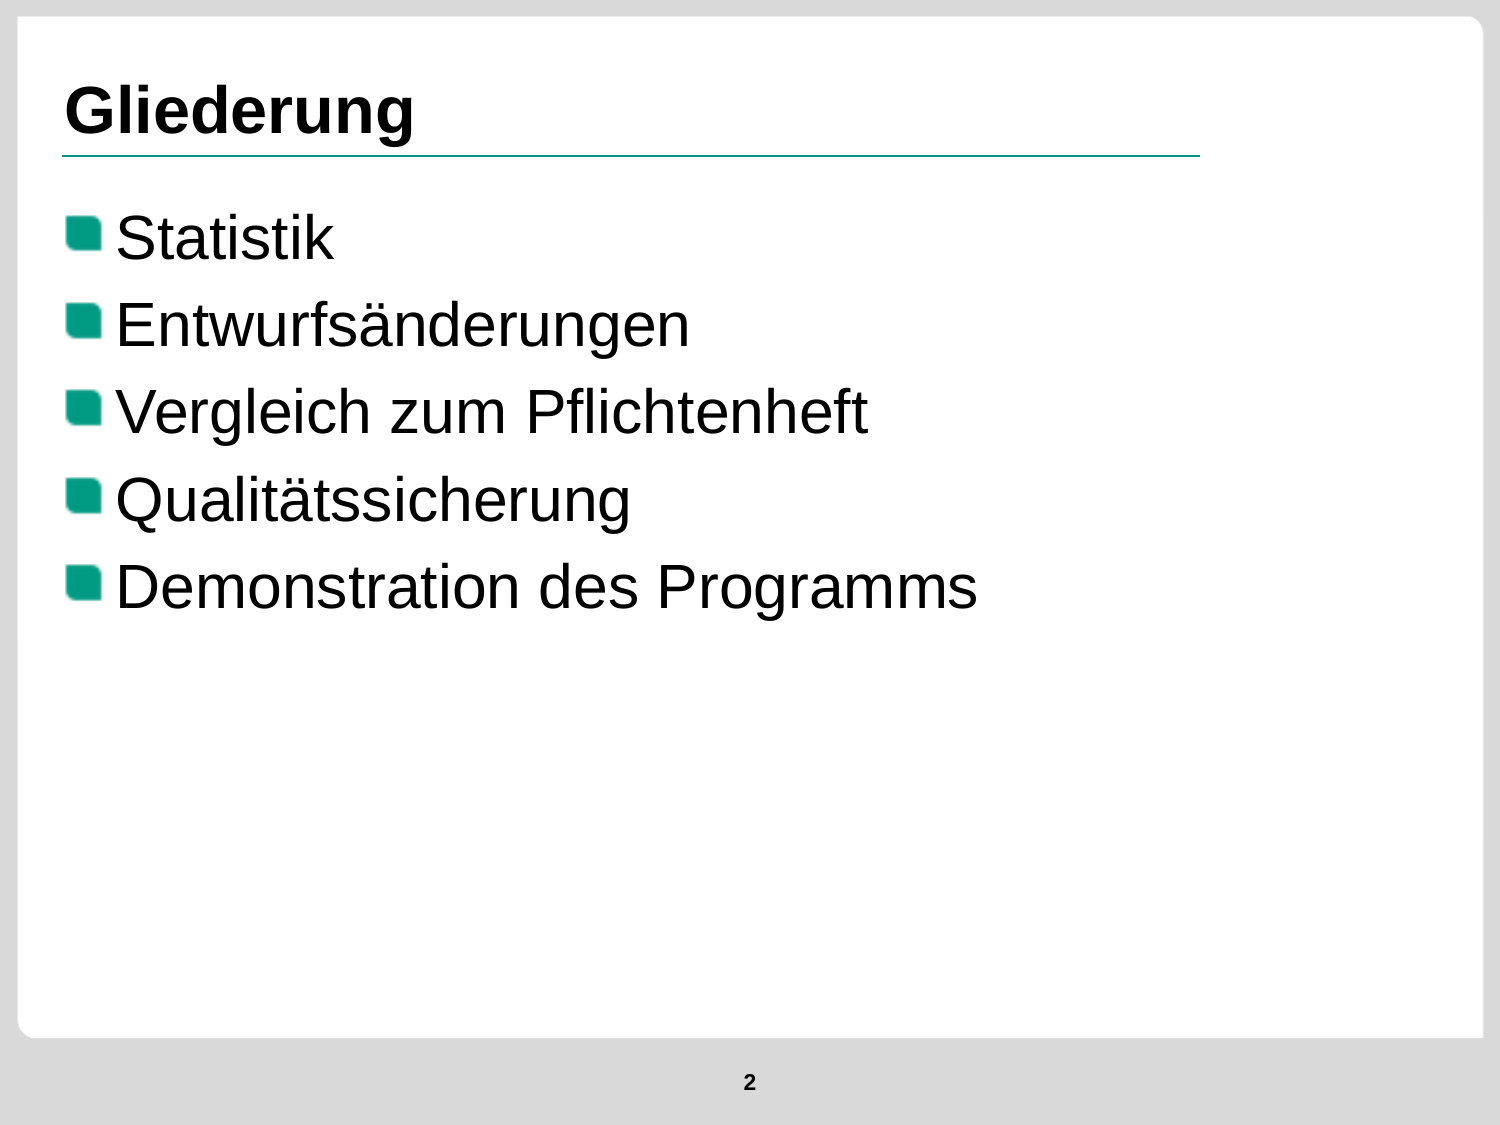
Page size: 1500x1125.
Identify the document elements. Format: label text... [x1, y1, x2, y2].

picture [0, 0, 1500, 1125]
list Statistik Entwurfsänderungen Vergleich zum Pflichtenheft Qualitätssicherung Demonstration des Programms [64, 196, 1471, 1000]
title Gliederung [64, 54, 1114, 147]
